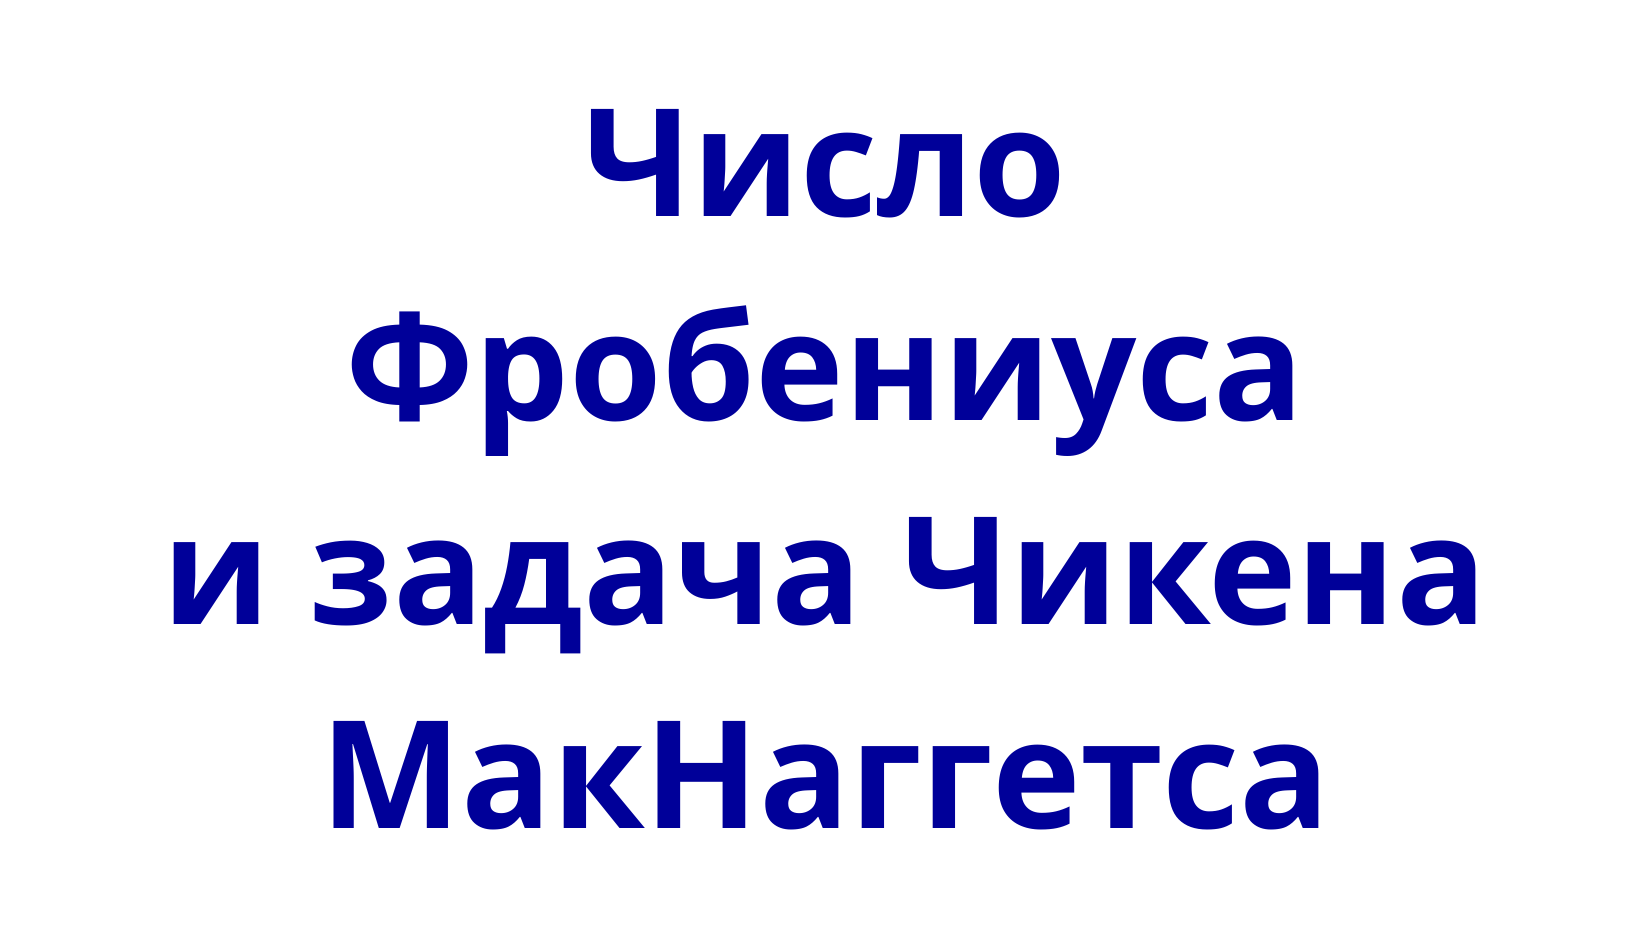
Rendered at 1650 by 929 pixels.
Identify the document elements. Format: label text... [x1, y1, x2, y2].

subtitle Число Фробениуса и задача Чикена МакНаггетса [0, 0, 1650, 929]
